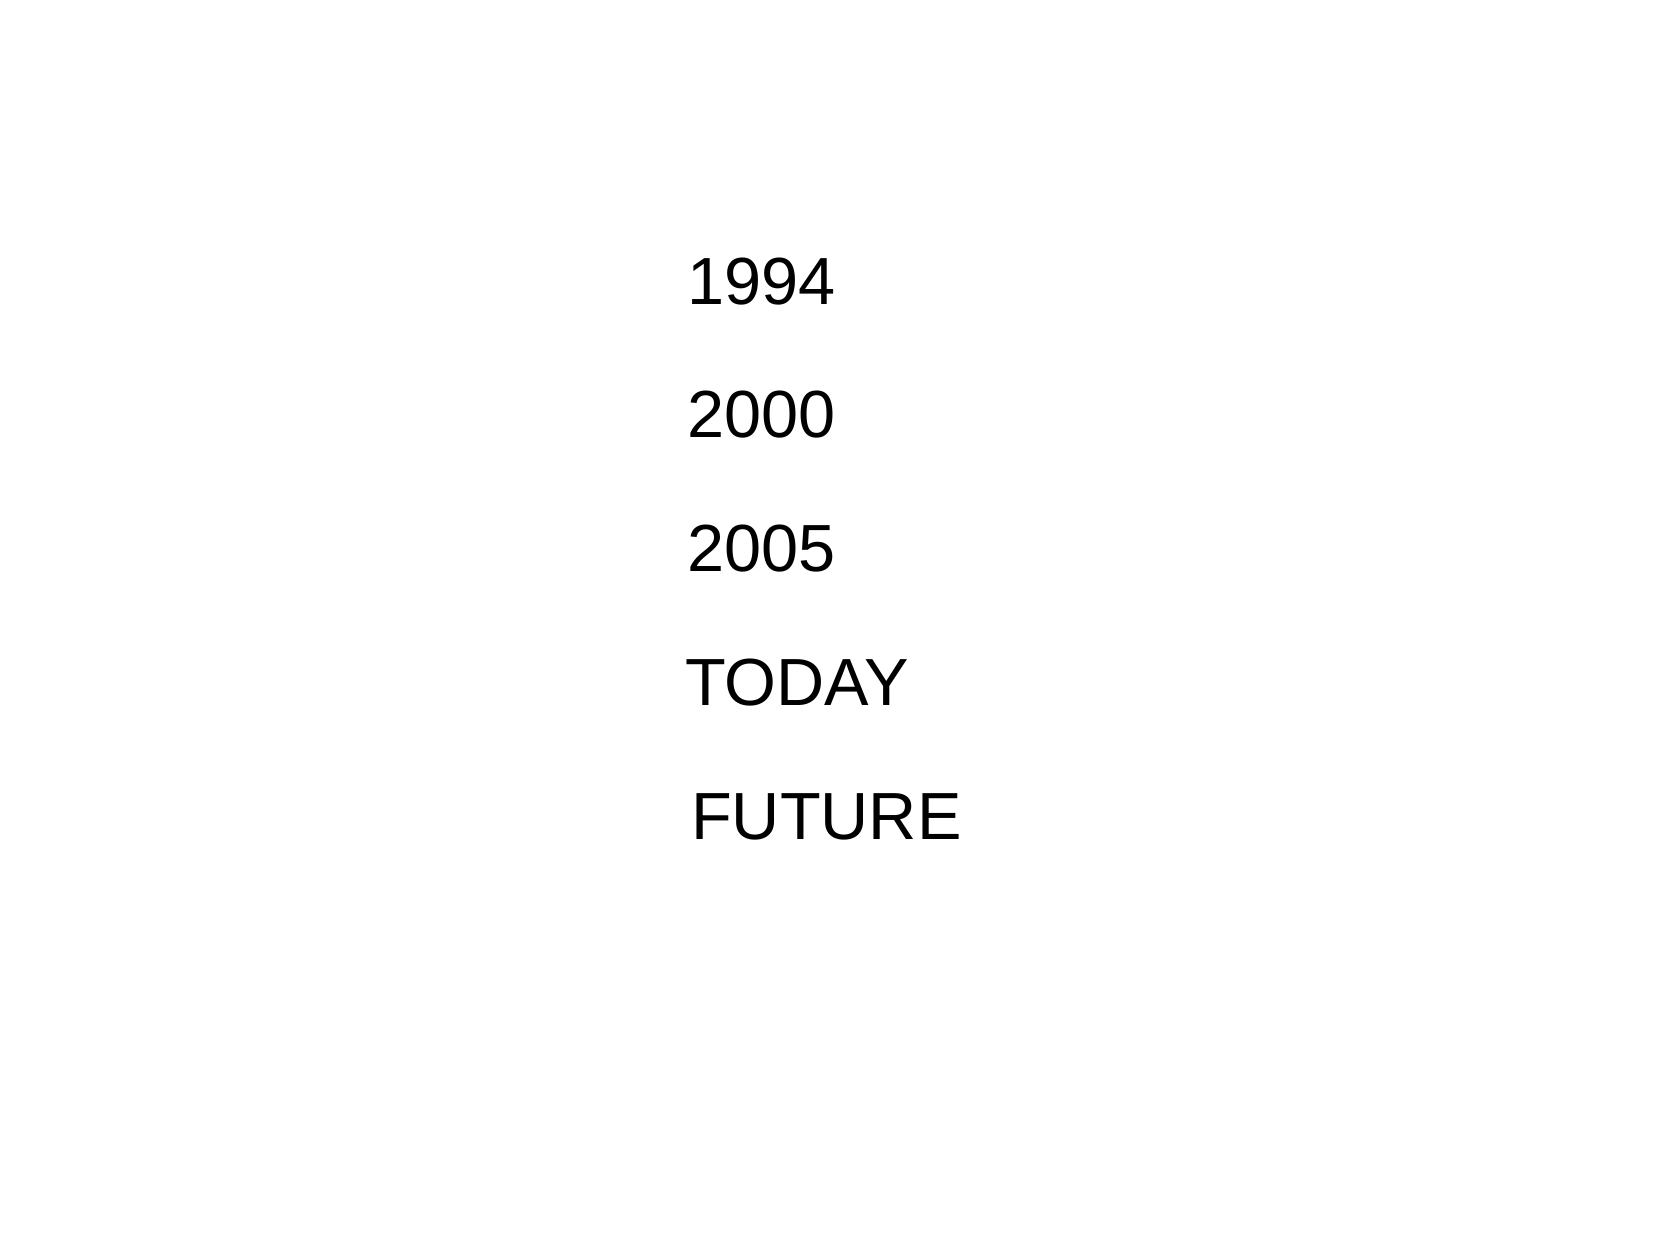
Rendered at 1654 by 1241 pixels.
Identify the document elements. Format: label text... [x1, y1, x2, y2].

subtitle 1994 2000 2005 TODAY FUTURE [0, 188, 1489, 909]
